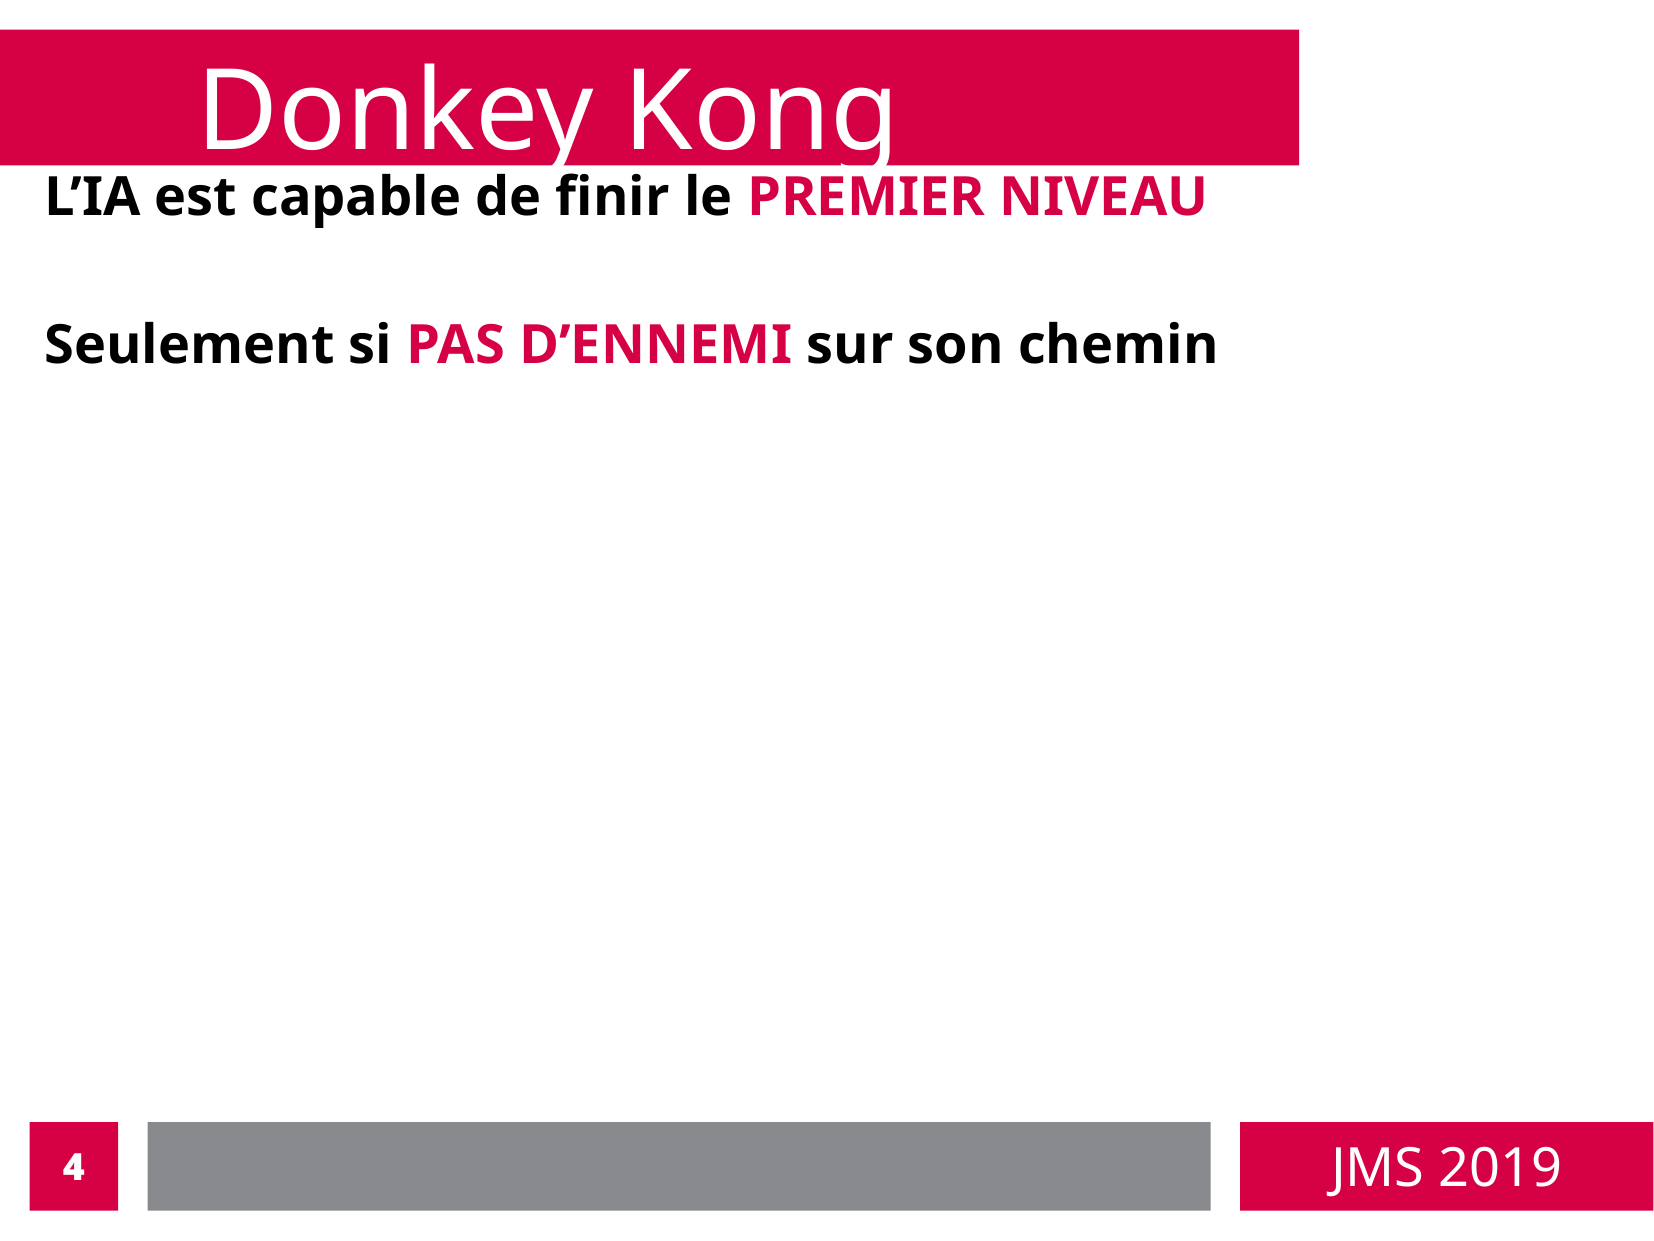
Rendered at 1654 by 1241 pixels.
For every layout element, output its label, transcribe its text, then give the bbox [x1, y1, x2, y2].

text_box L’IA est capable de finir le PREMIER NIVEAU Seulement si PAS D’ENNEMI sur son chemin [29, 177, 1518, 508]
title Donkey Kong [0, 29, 1229, 178]
